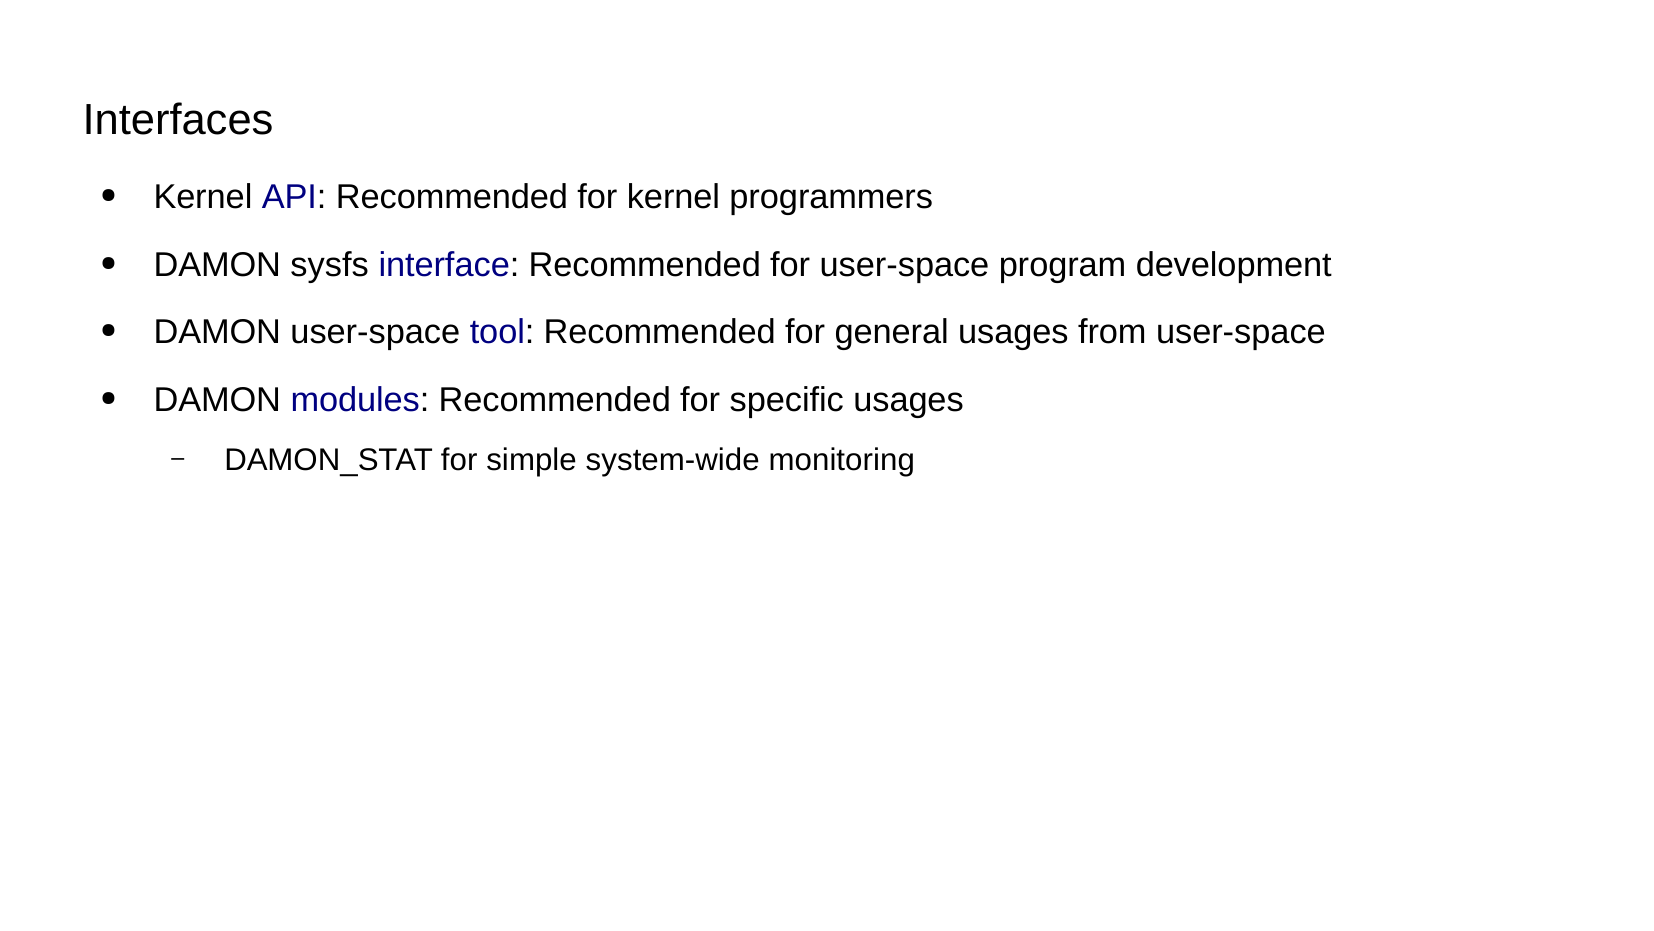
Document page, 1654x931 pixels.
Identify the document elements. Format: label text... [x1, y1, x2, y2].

title Interfaces [82, 81, 1571, 157]
list Kernel API: Recommended for kernel programmers DAMON sysfs interface: Recommended for user-space program development DAMON user-space tool: Recommended for general usages from user-space DAMON modules: Recommended for specific usages DAMON_STAT for simple system-wide monitoring [82, 177, 1571, 833]
